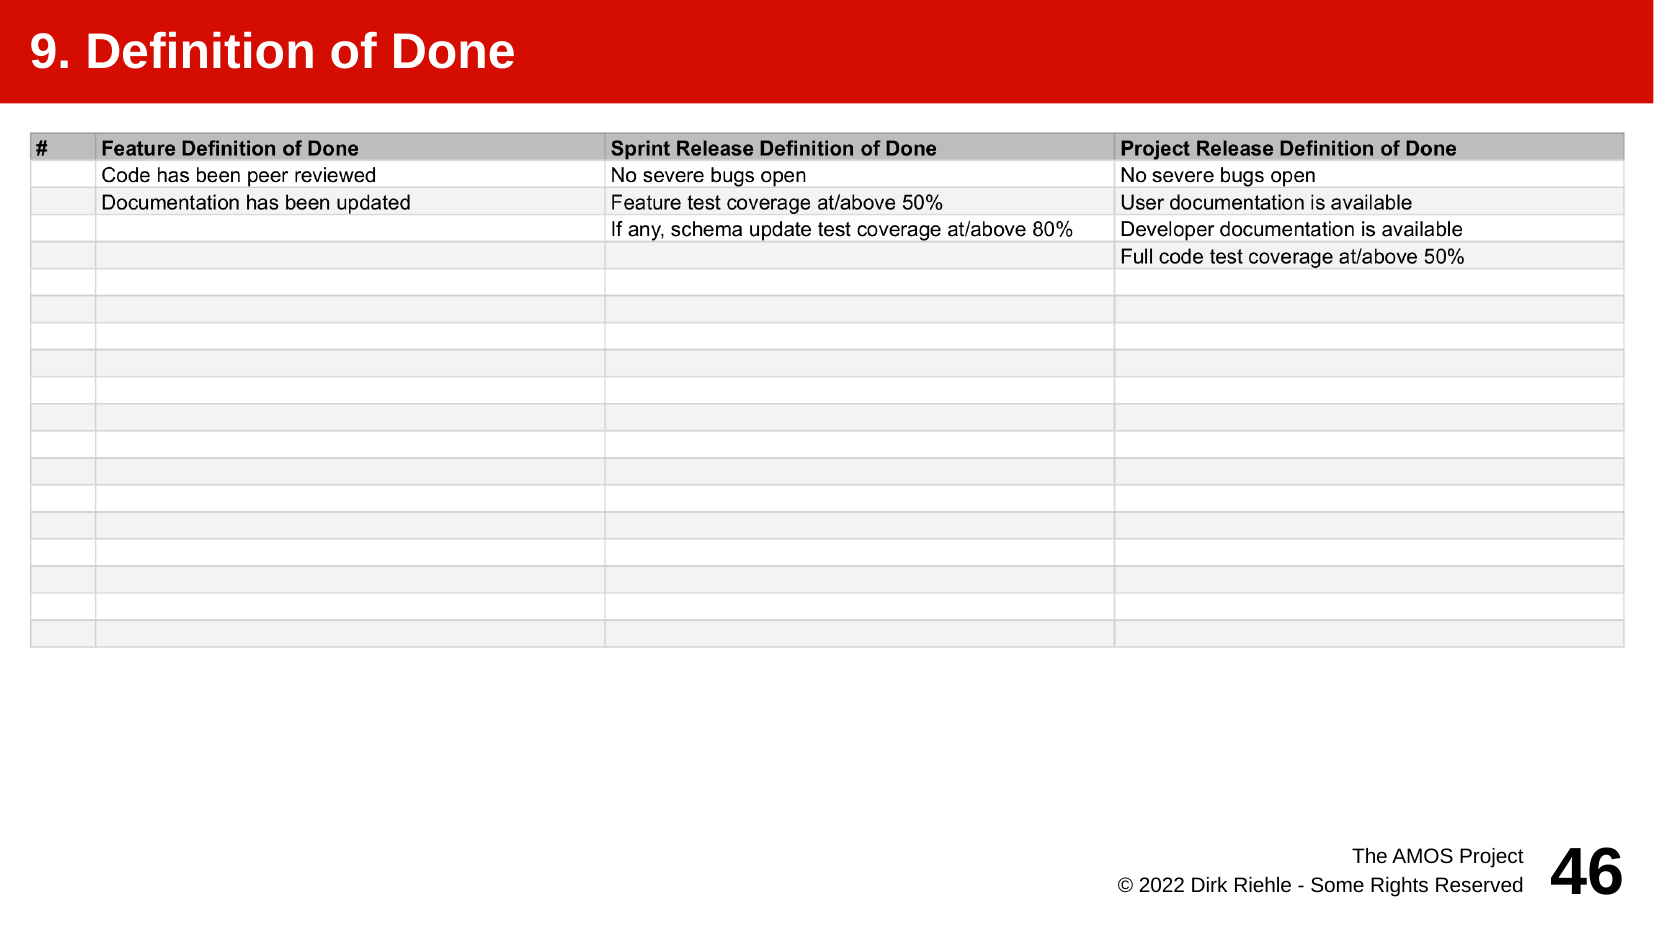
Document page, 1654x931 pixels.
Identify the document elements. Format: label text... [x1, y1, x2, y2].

title 9. Definition of Done [0, 0, 1654, 104]
picture [29, 132, 1625, 648]
